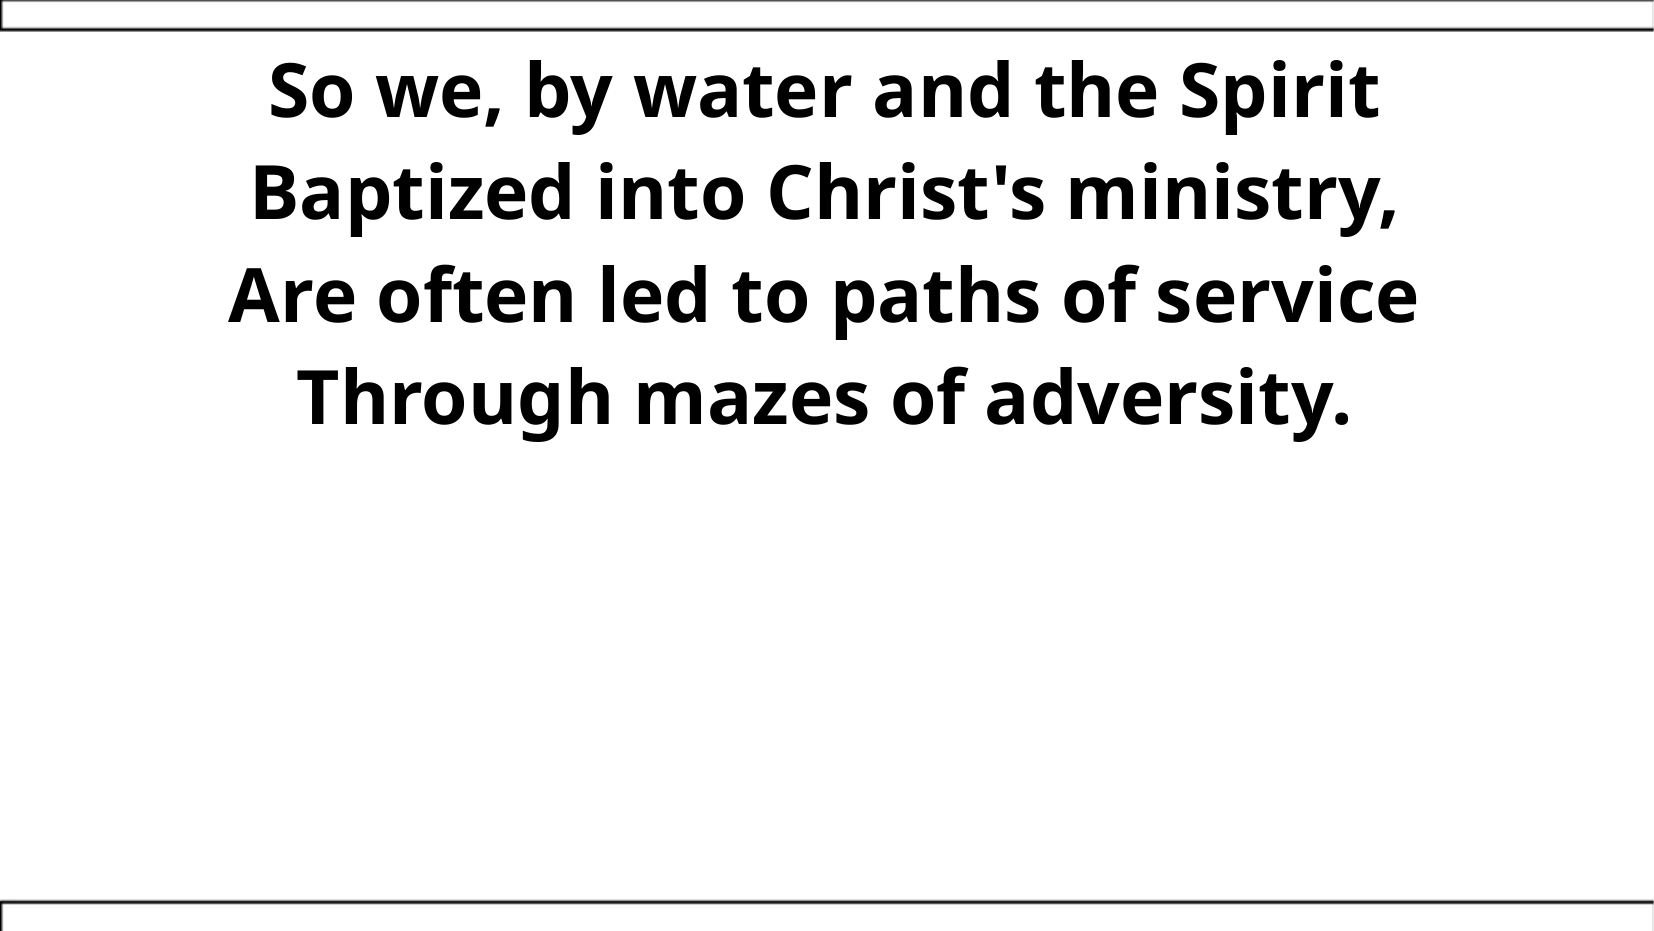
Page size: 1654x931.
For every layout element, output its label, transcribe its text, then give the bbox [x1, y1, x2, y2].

picture [0, 0, 1654, 931]
text_box So we, by water and the Spirit Baptized into Christ's ministry, Are often led to paths of service Through mazes of adversity. [105, 30, 1546, 445]
